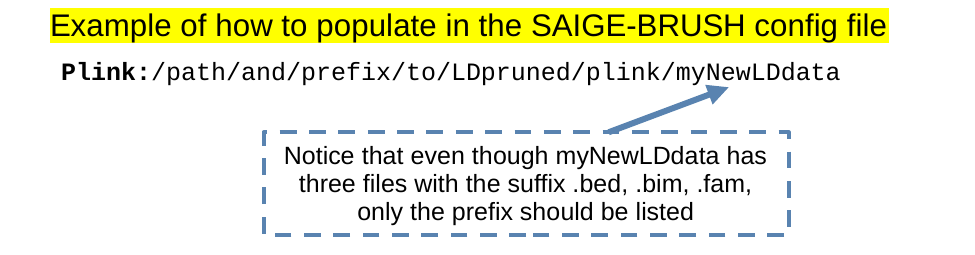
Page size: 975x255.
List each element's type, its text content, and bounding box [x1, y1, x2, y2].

text_box Notice that even though myNewLDdata has three files with the suffix .bed, .bim, .fam, only the prefix should be listed [263, 132, 789, 236]
text_box Plink:/path/and/prefix/to/LDpruned/plink/myNewLDdata [46, 51, 879, 96]
text_box Example of how to populate in the SAIGE-BRUSH config file [0, 0, 975, 51]
